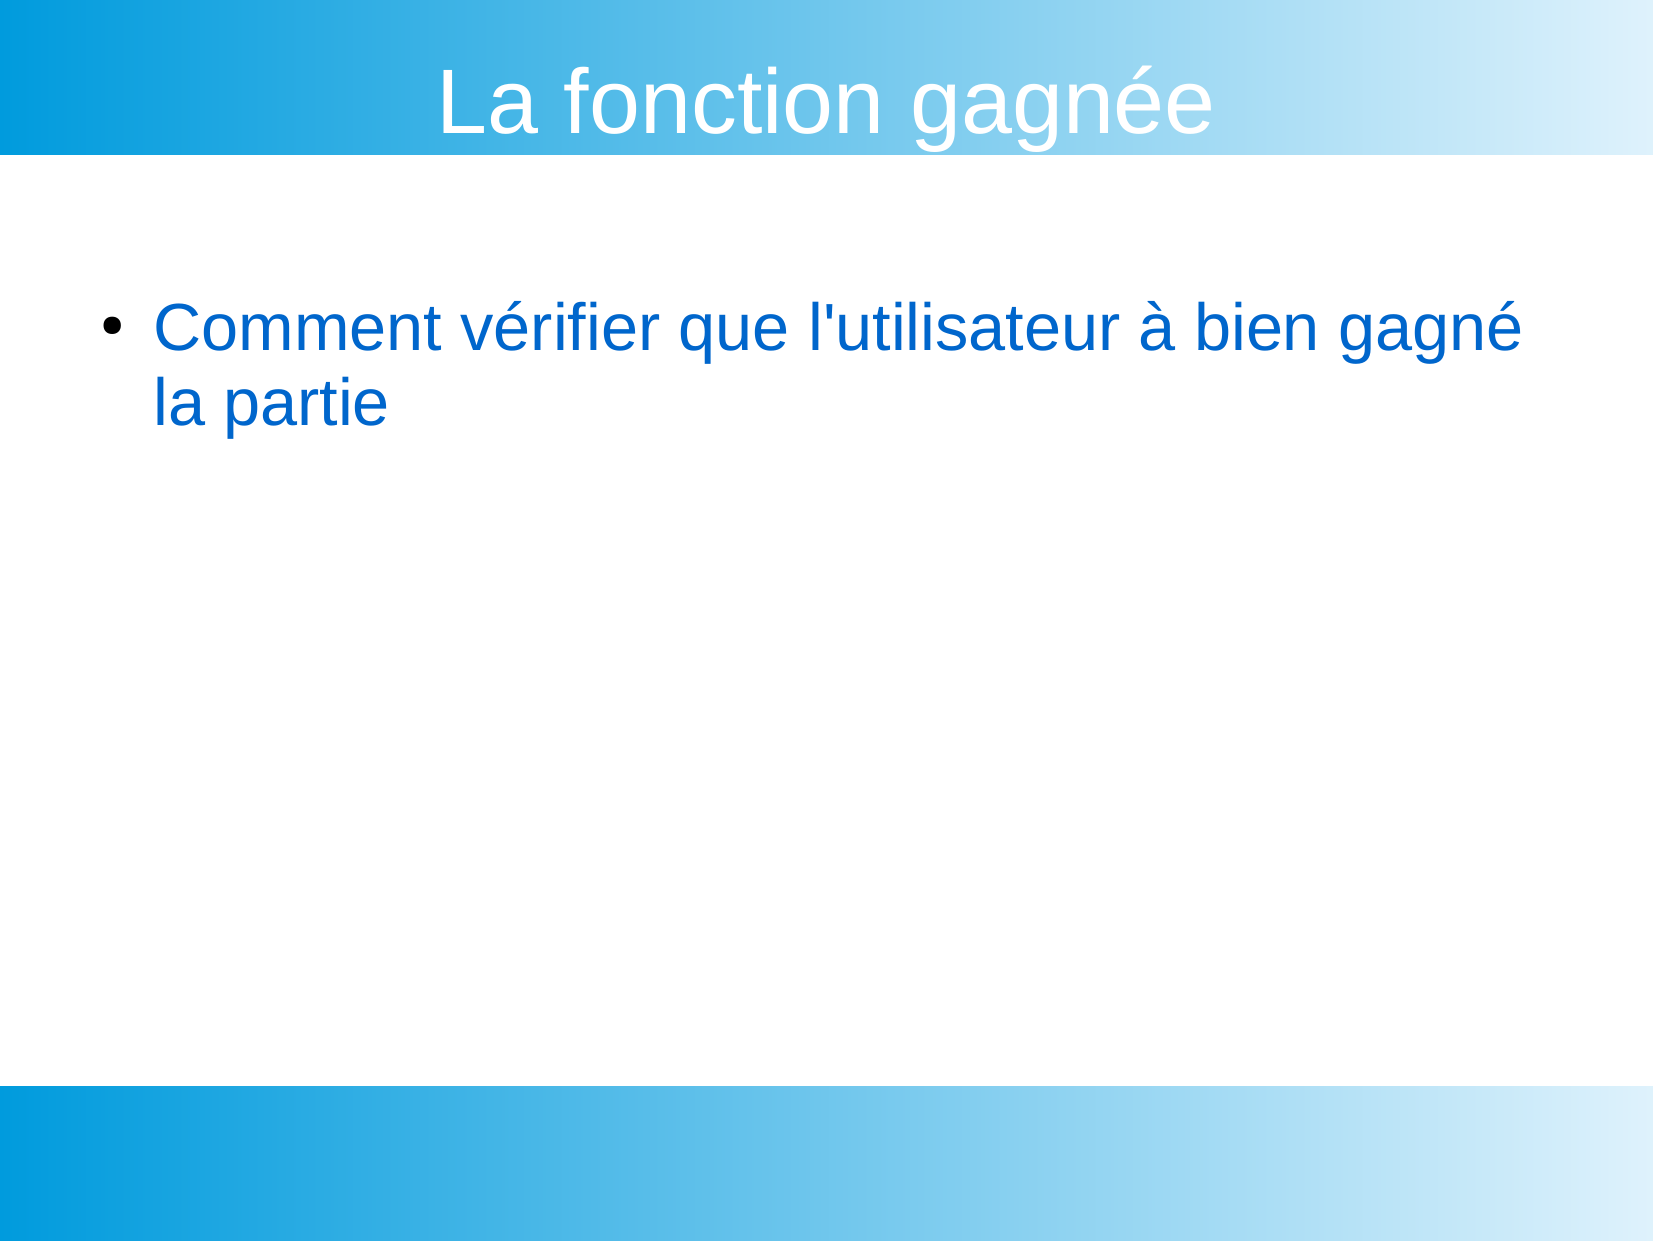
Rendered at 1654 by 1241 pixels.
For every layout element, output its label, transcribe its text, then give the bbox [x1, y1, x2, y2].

title La fonction gagnée [82, 49, 1571, 155]
list Comment vérifier que l'utilisateur à bien gagné la partie [82, 290, 1571, 1010]
